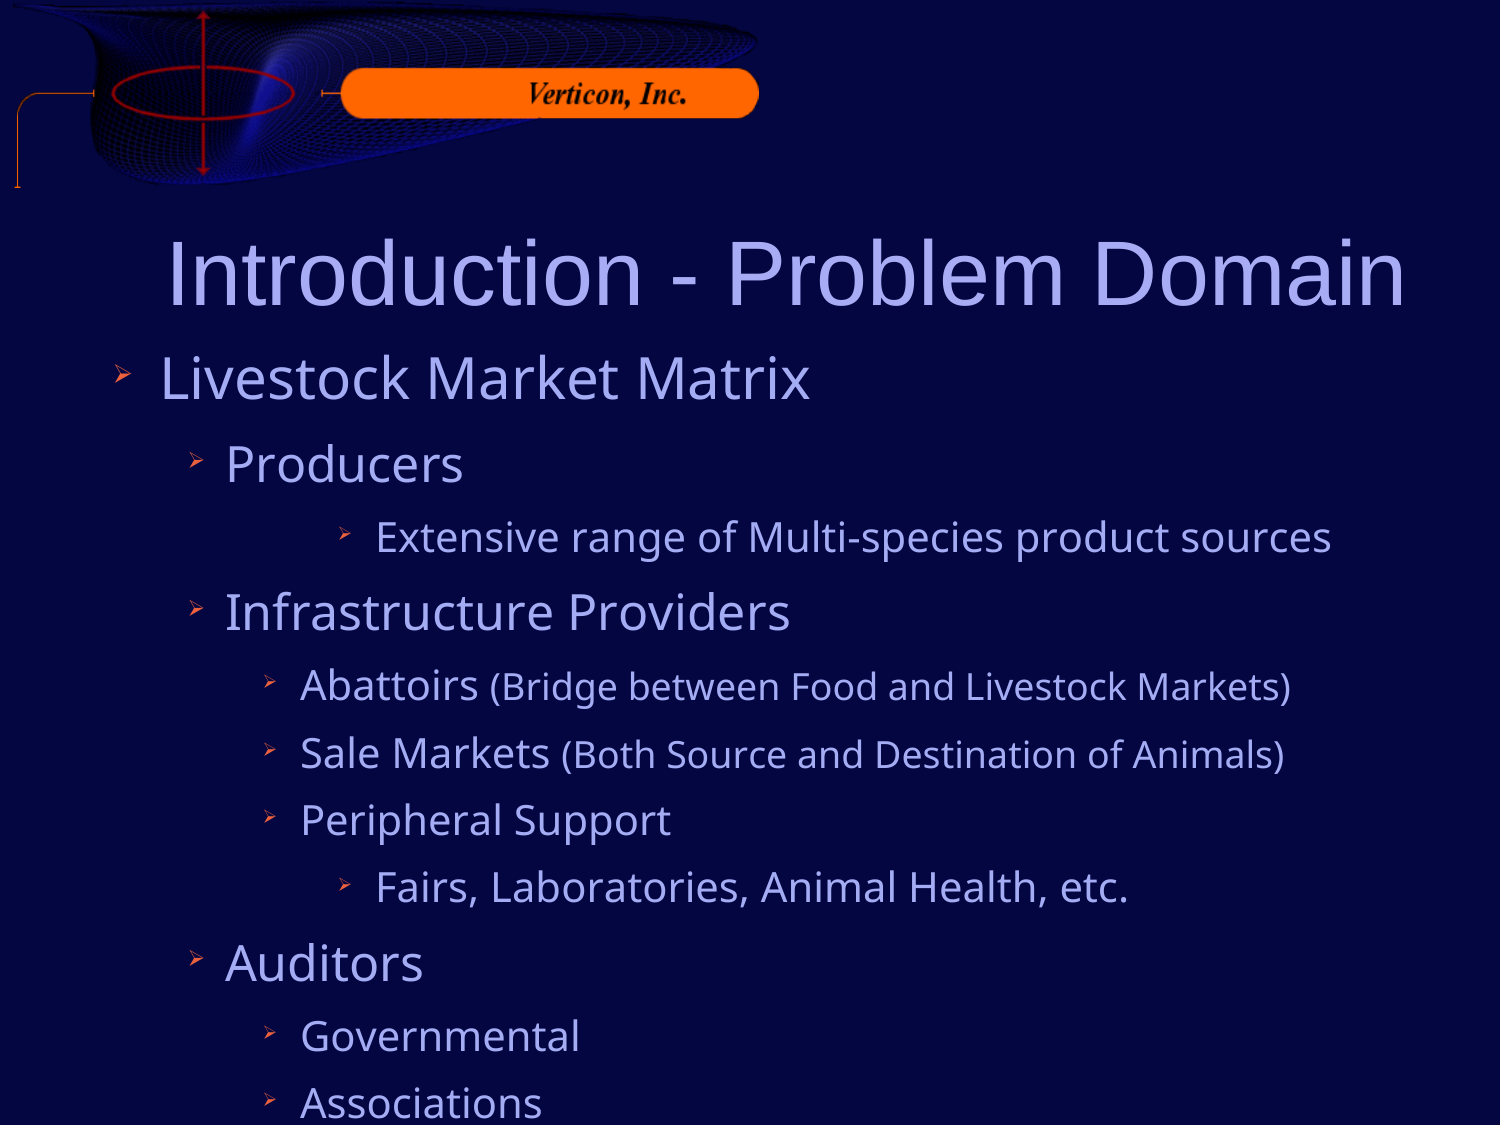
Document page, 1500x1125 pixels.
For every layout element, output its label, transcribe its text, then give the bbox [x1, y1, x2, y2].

picture [8, 0, 759, 188]
title Introduction - Problem Domain [112, 180, 1463, 368]
list Livestock Market Matrix Producers Extensive range of Multi-species product sources Infrastructure Providers Abattoirs (Bridge between Food and Livestock Markets) Sale Markets (Both Source and Destination of Animals) Peripheral Support Fairs, Laboratories, Animal Health, etc. Auditors Governmental Associations [37, 337, 1426, 1056]
